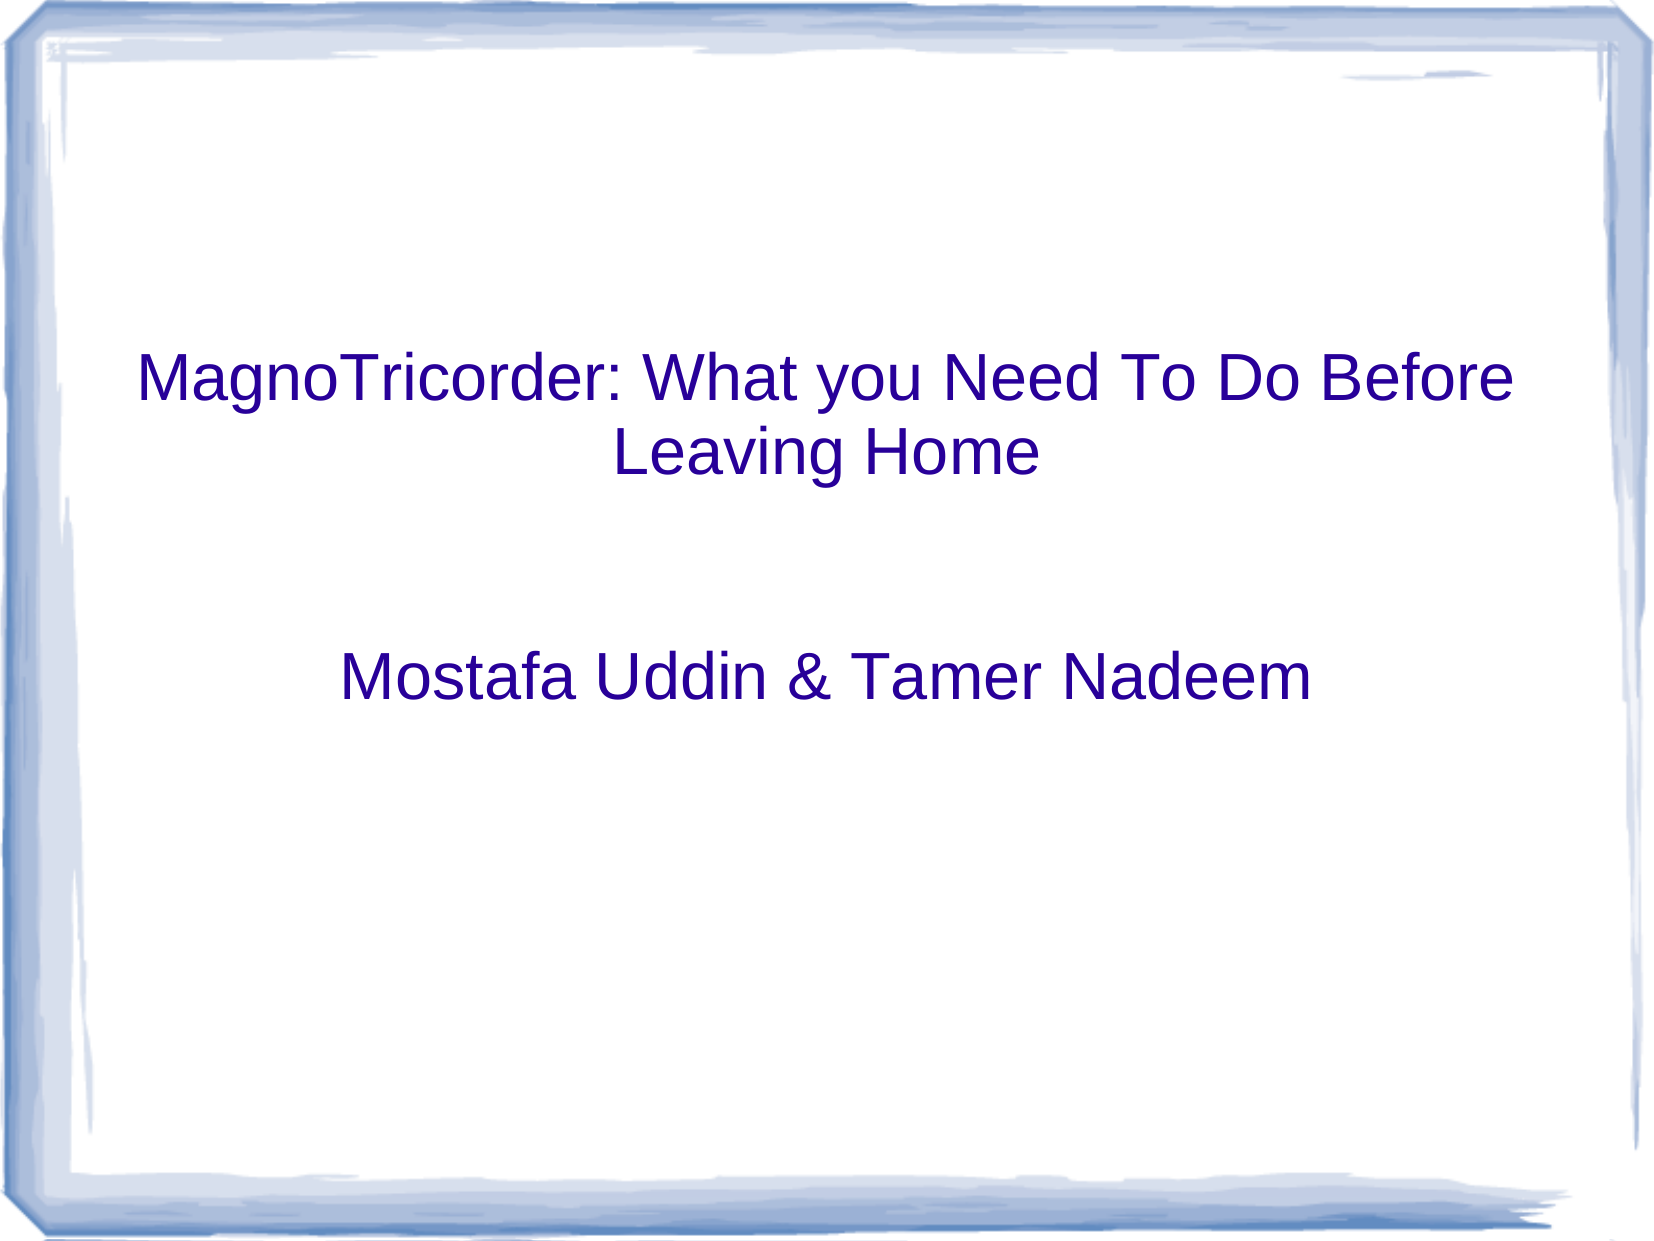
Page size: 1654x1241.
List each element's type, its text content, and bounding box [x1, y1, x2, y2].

picture [0, 0, 1654, 1241]
subtitle MagnoTricorder: What you Need To Do Before Leaving Home Mostafa Uddin & Tamer Nadeem [82, 49, 1571, 1004]
